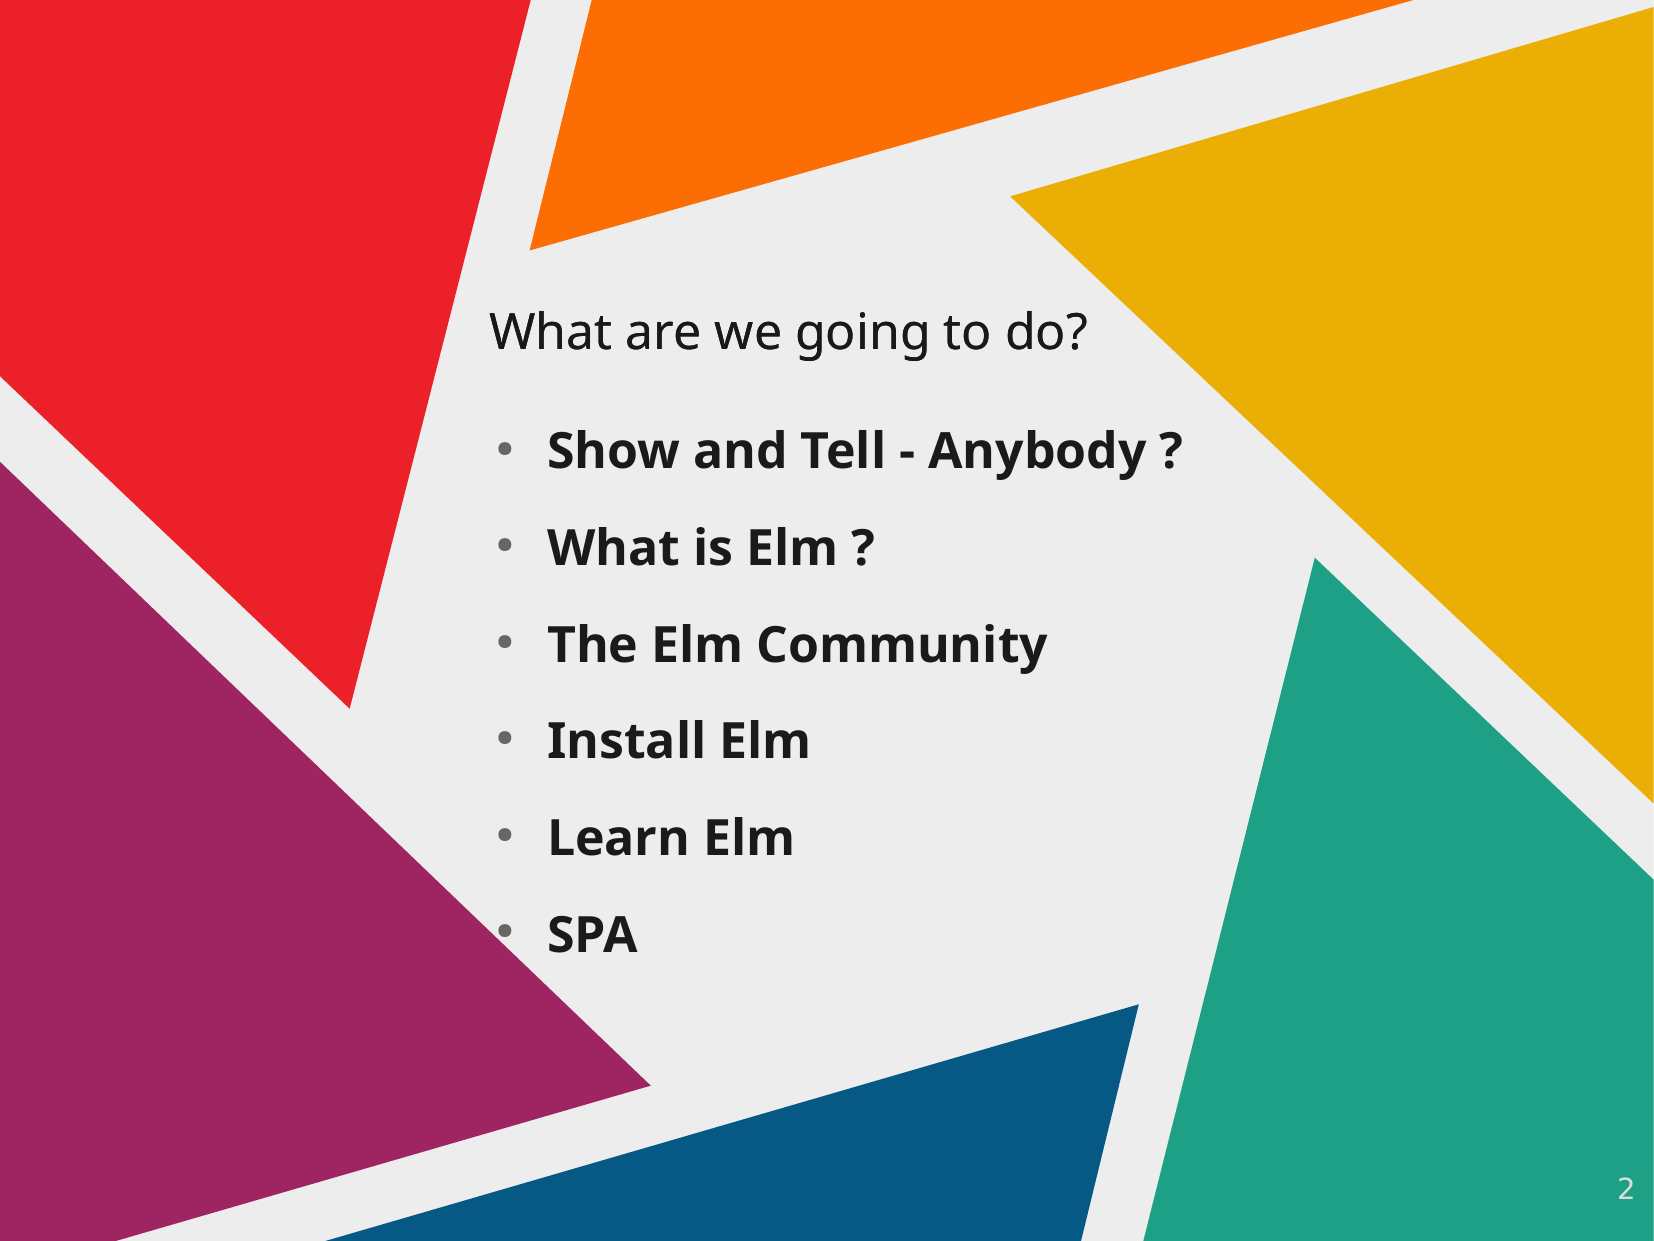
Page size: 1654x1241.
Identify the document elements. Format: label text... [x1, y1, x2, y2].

title [467, 226, 1111, 434]
list Show and Tell - Anybody ? What is Elm ? The Elm Community Install Elm Learn Elm SPA [478, 318, 1252, 969]
